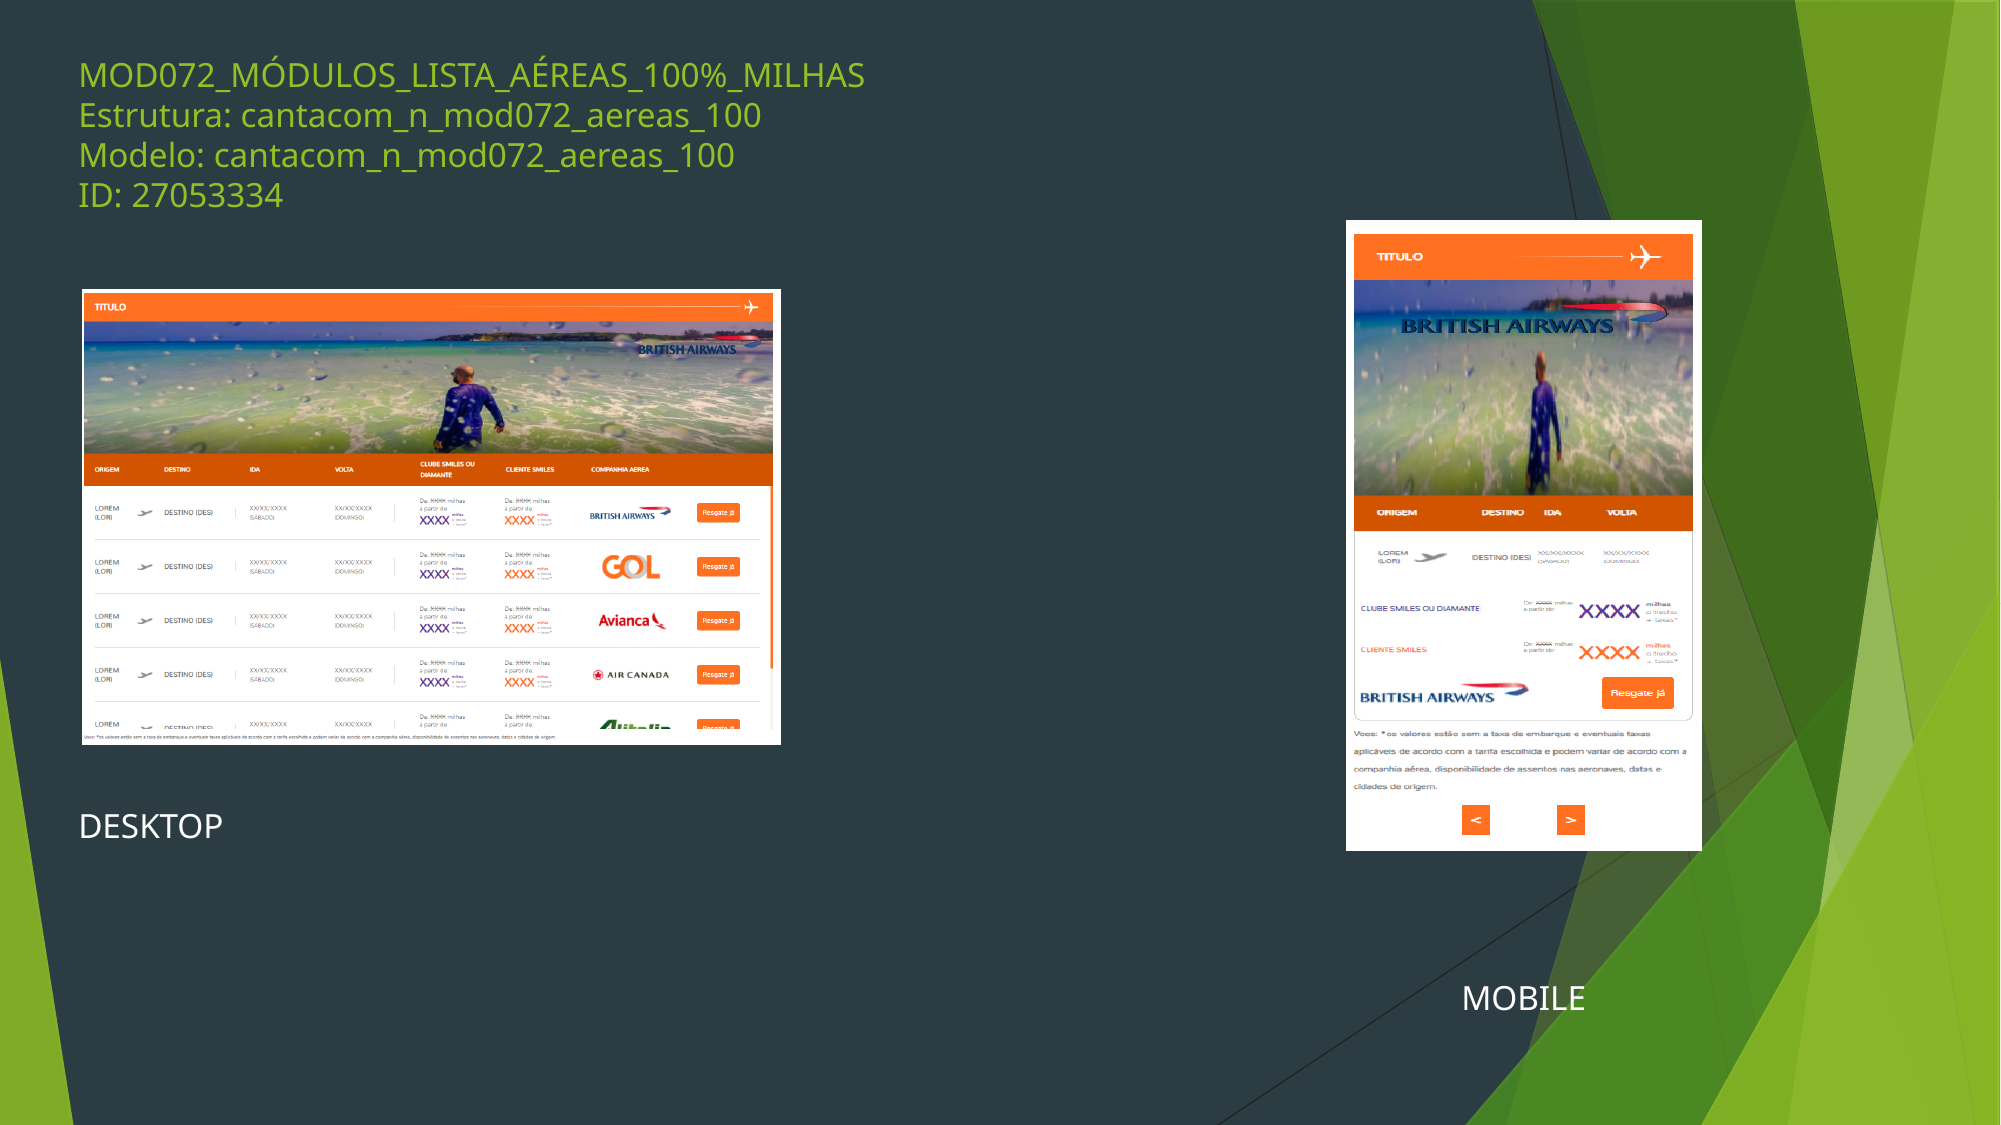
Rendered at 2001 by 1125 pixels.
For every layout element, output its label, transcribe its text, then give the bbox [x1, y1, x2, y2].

text_box MOBILE [1446, 969, 1742, 1057]
picture [1346, 220, 1702, 851]
picture [82, 289, 781, 745]
title MOD072_MÓDULOS_LISTA_AÉREAS_100%_MILHAS Estrutura: cantacom_n_mod072_aereas_100 Modelo: cantacom_n_mod072_aereas_100 ID: 27053334 [63, 47, 1470, 385]
text_box DESKTOP [63, 797, 359, 886]
